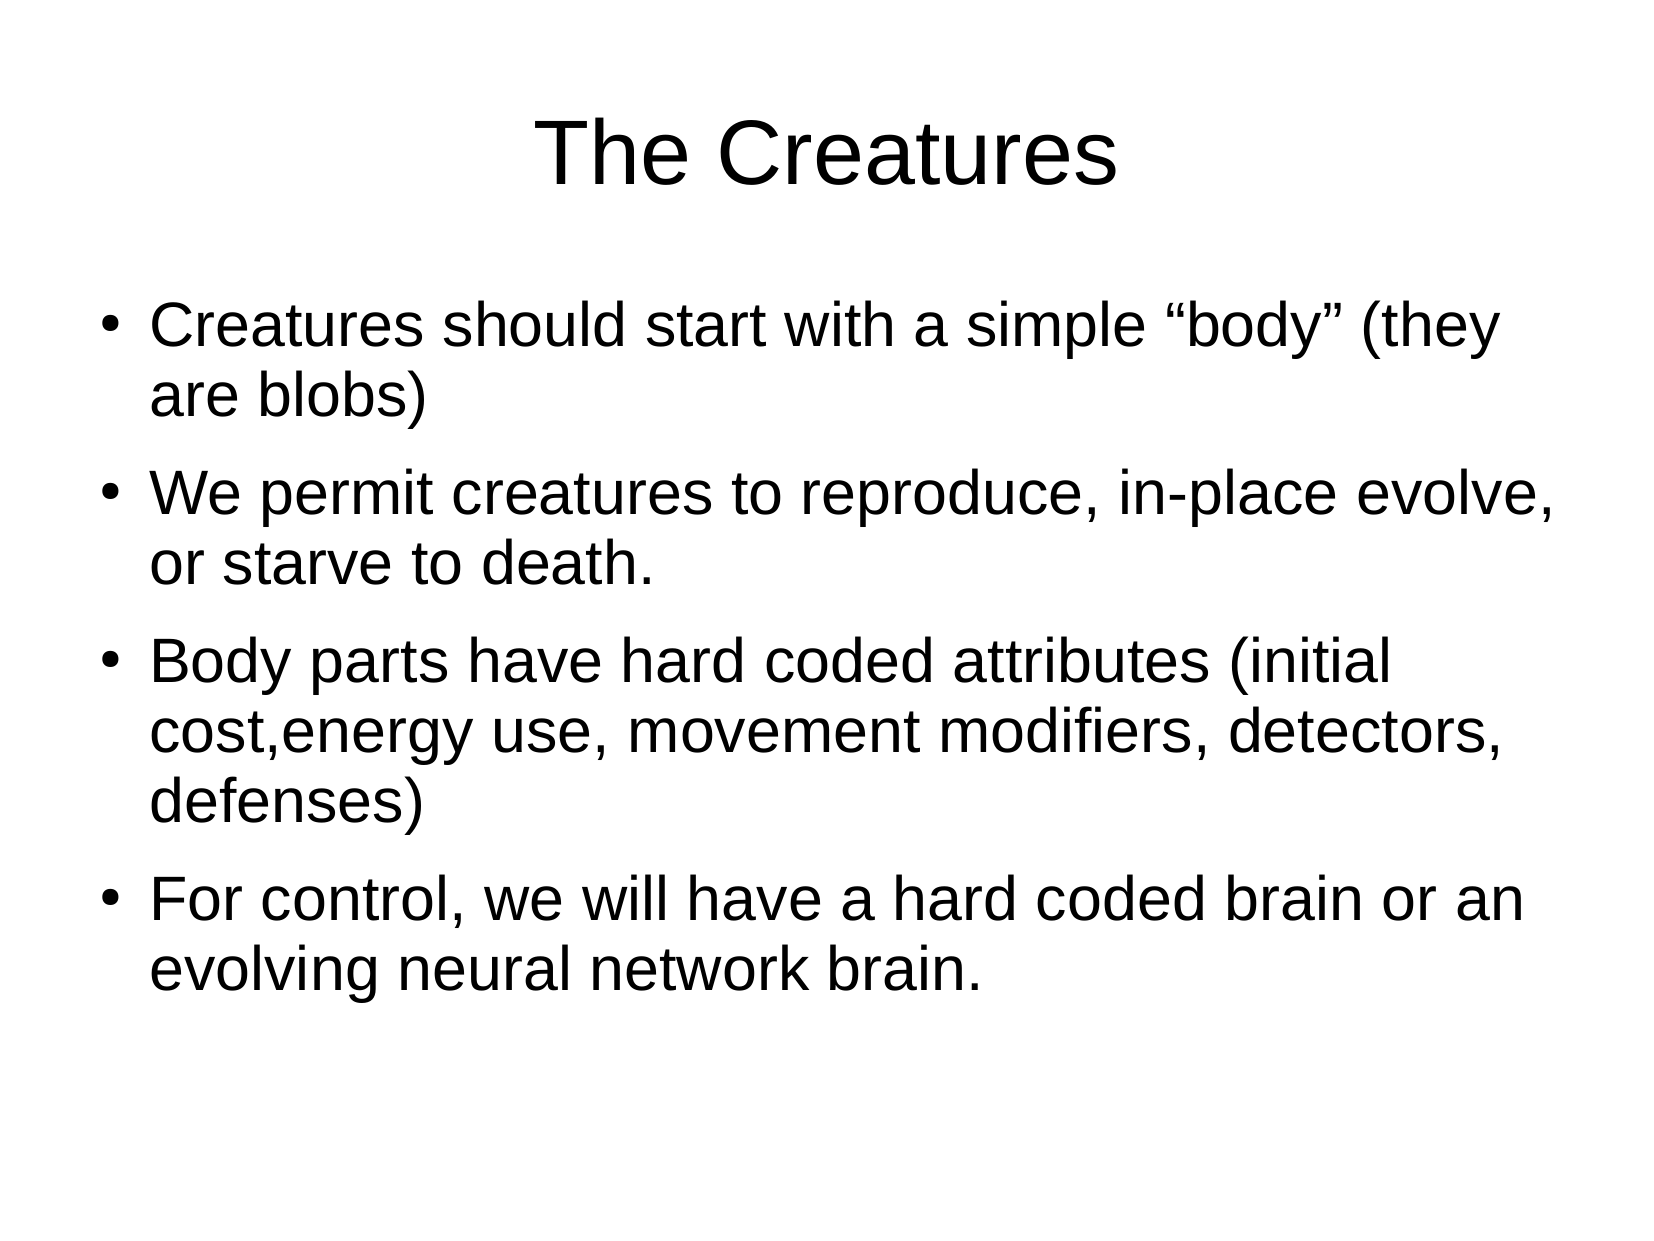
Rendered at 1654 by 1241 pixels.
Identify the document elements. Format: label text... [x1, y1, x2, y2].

title The Creatures [82, 49, 1571, 257]
list Creatures should start with a simple “body” (they are blobs) We permit creatures to reproduce, in-place evolve, or starve to death. Body parts have hard coded attributes (initial cost,energy use, movement modifiers, detectors, defenses) For control, we will have a hard coded brain or an evolving neural network brain. [82, 290, 1571, 1010]
